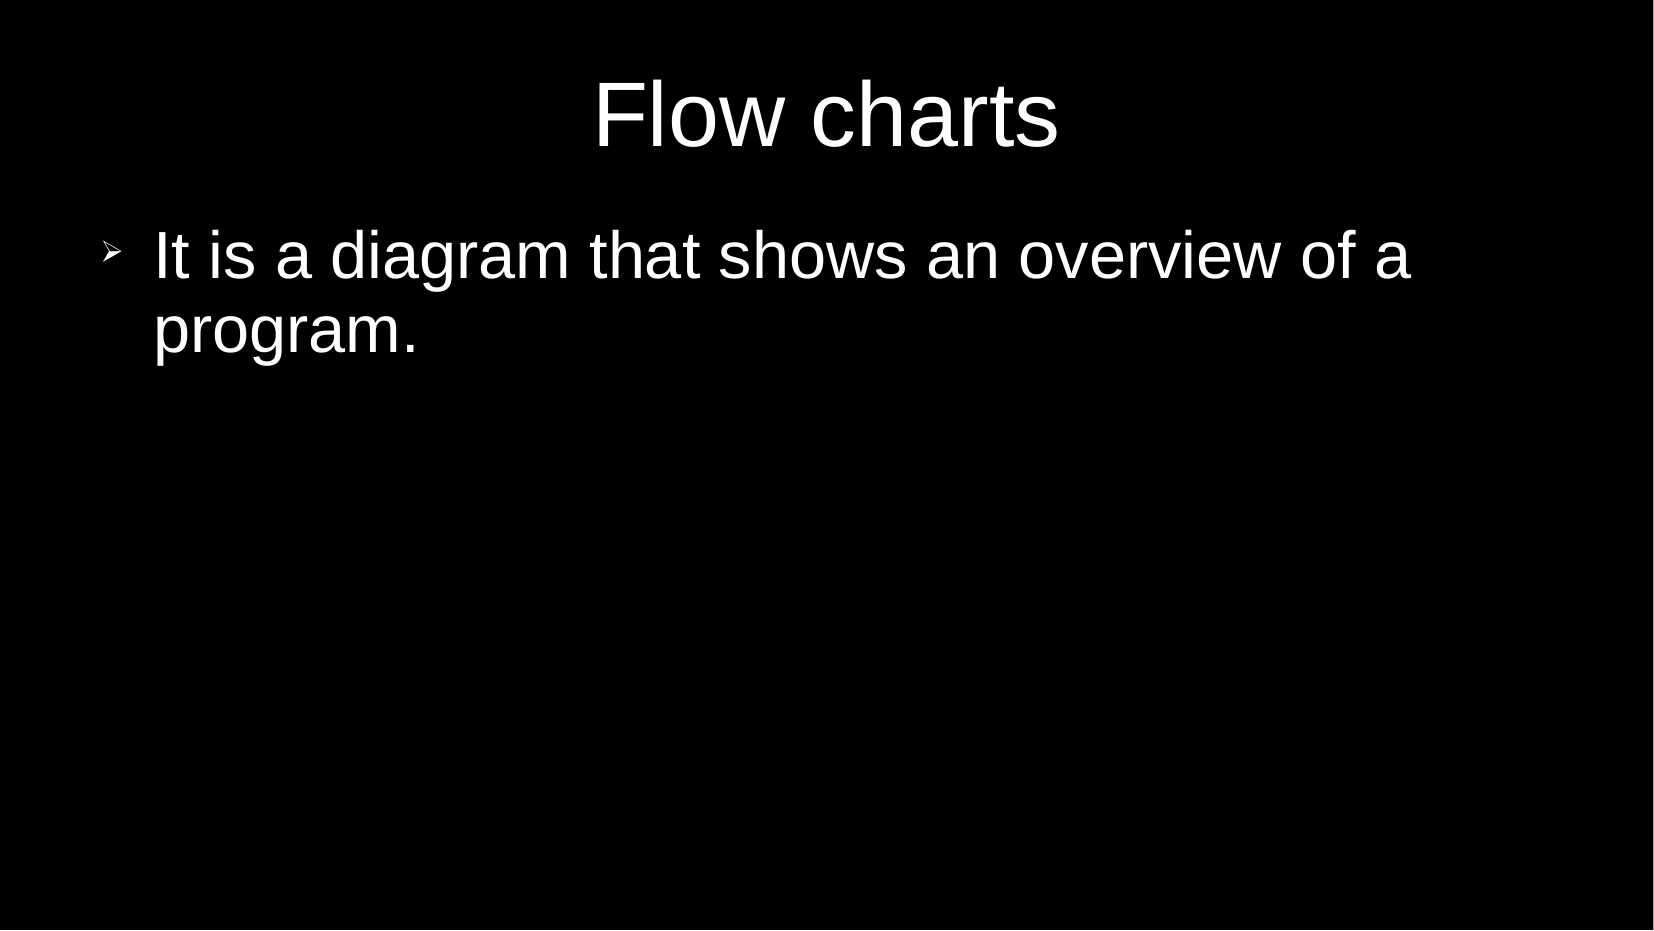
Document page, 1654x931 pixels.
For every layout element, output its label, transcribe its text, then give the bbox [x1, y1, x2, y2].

list It is a diagram that shows an overview of a program. [82, 217, 1571, 758]
title Flow charts [82, 37, 1571, 193]
